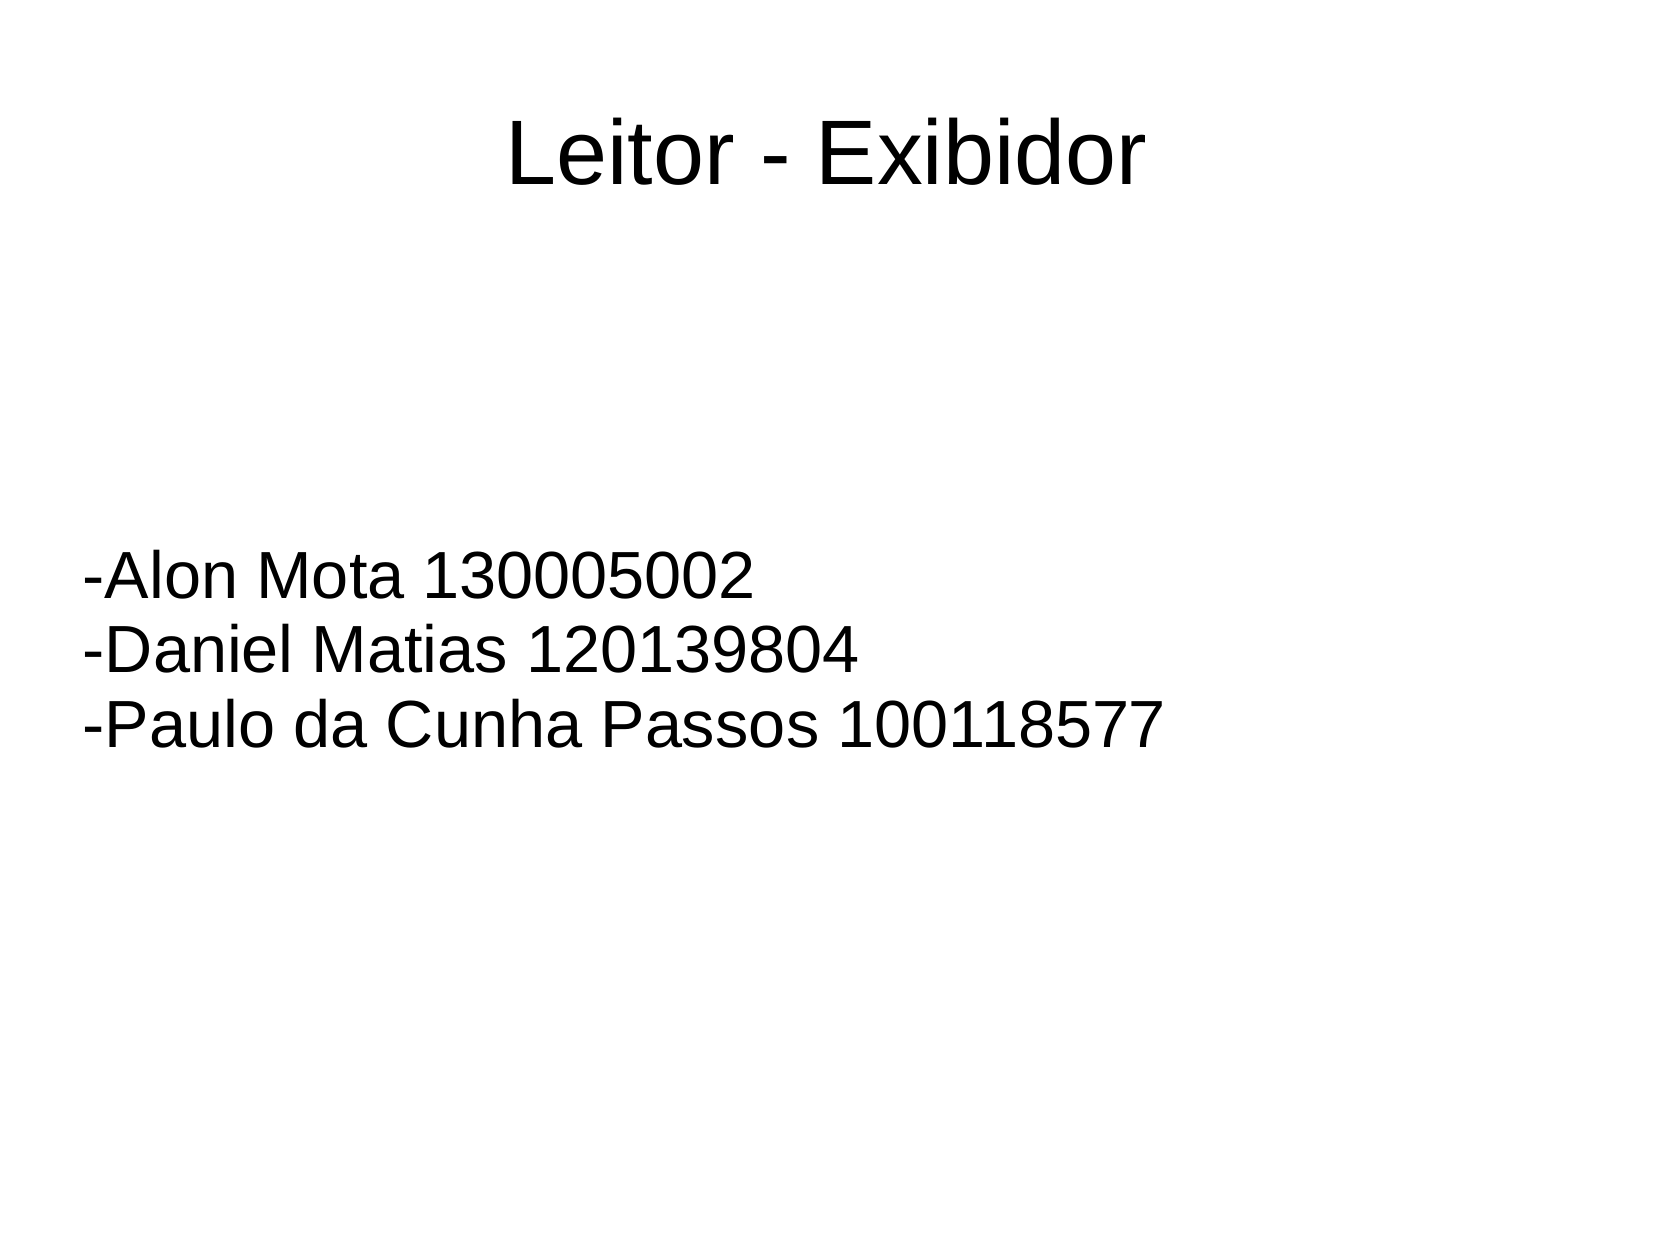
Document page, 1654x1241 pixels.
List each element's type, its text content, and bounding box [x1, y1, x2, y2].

title Leitor - Exibidor [82, 49, 1571, 257]
subtitle -Alon Mota 130005002 -Daniel Matias 120139804 -Paulo da Cunha Passos 100118577 [82, 290, 1571, 1010]
